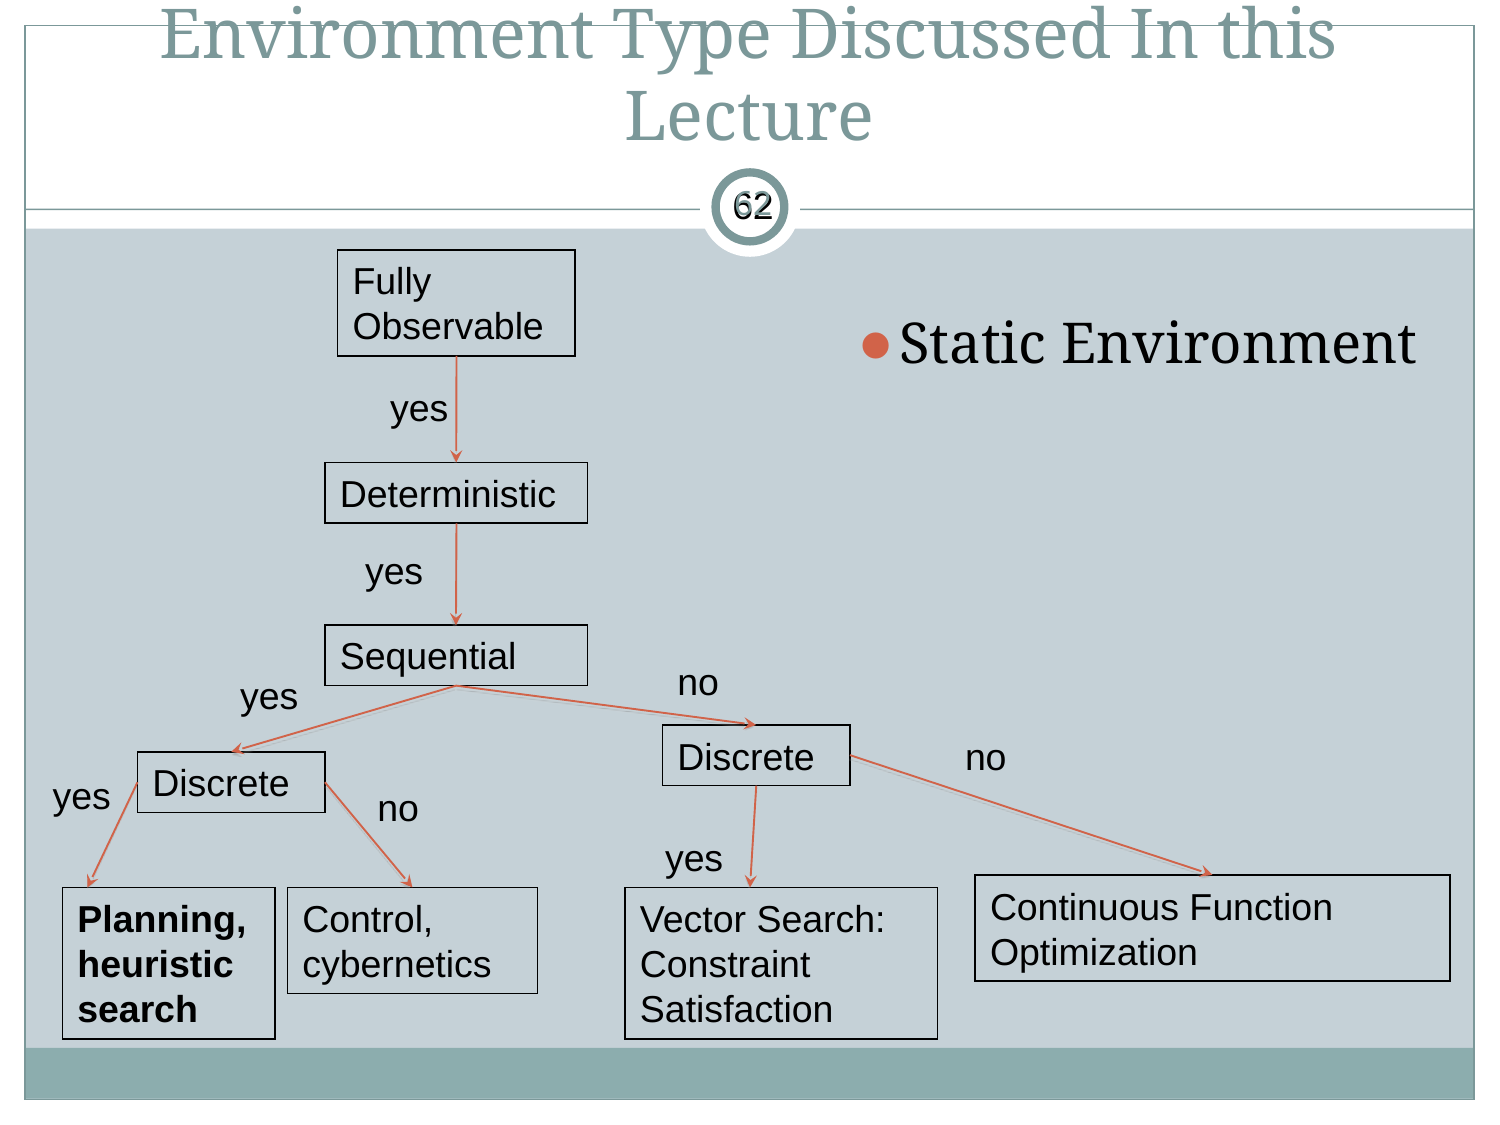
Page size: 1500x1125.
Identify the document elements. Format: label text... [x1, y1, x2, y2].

text_box yes [224, 664, 363, 725]
text_box Continuous Function Optimization [975, 875, 1450, 981]
text_box yes [37, 764, 175, 825]
text_box Control, cybernetics [287, 887, 538, 994]
text_box no [662, 649, 763, 711]
text_box yes [349, 539, 488, 600]
text_box Discrete [137, 751, 325, 813]
text_box Vector Search: Constraint Satisfaction [624, 887, 938, 1040]
text_box Fully Observable [337, 249, 575, 356]
text_box yes [374, 376, 513, 438]
slide_number <number> [715, 168, 791, 241]
text_box yes [649, 826, 788, 888]
text_box no [362, 776, 463, 838]
text_box Sequential [324, 624, 588, 686]
text_box Discrete [662, 724, 850, 786]
text_box Planning, heuristic search [62, 887, 275, 1040]
title Environment Type Discussed In this Lecture [49, 37, 1450, 162]
text_box no [950, 724, 1050, 786]
text_box Deterministic [324, 462, 588, 524]
list Static Environment [836, 299, 1450, 488]
